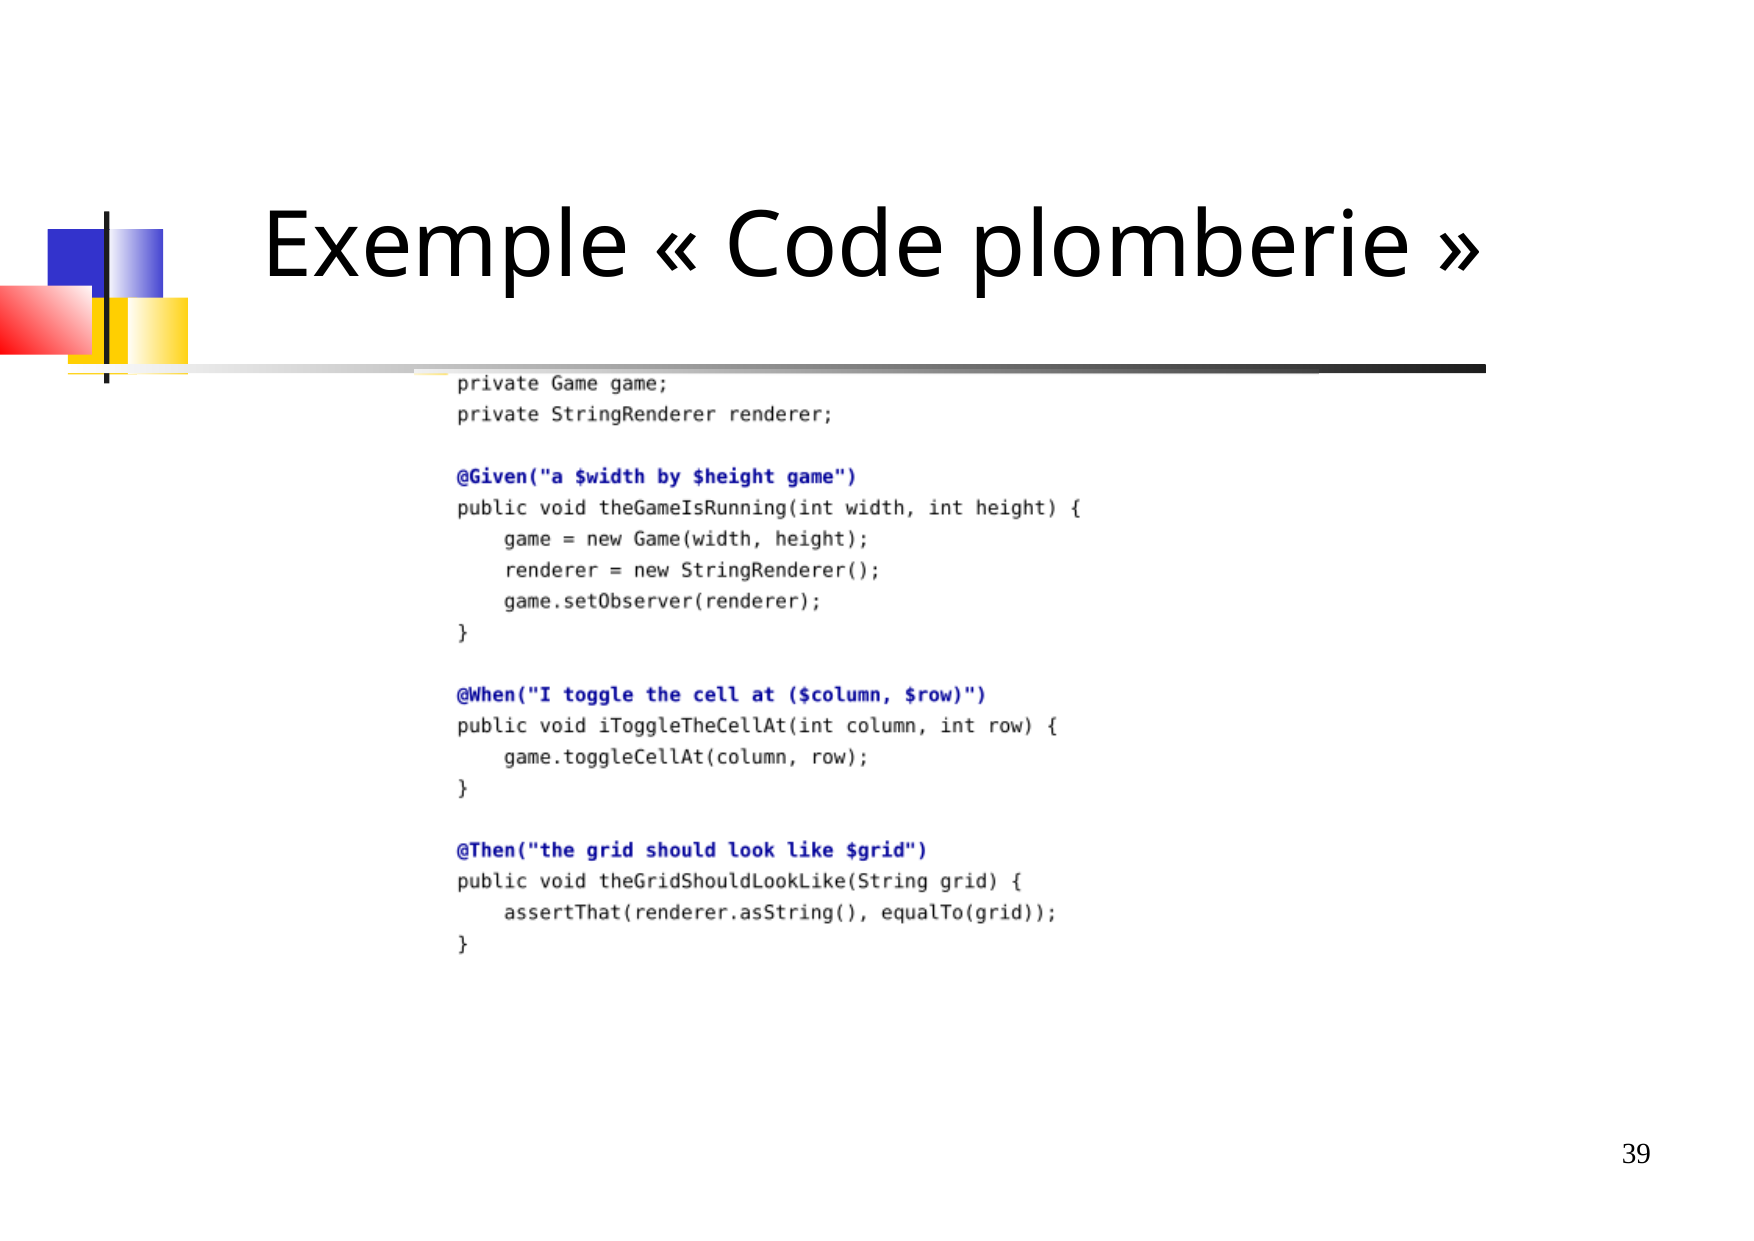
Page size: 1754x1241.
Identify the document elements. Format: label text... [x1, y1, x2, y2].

picture [414, 369, 1319, 1002]
title Exemple « Code plomberie » [179, 139, 1567, 351]
